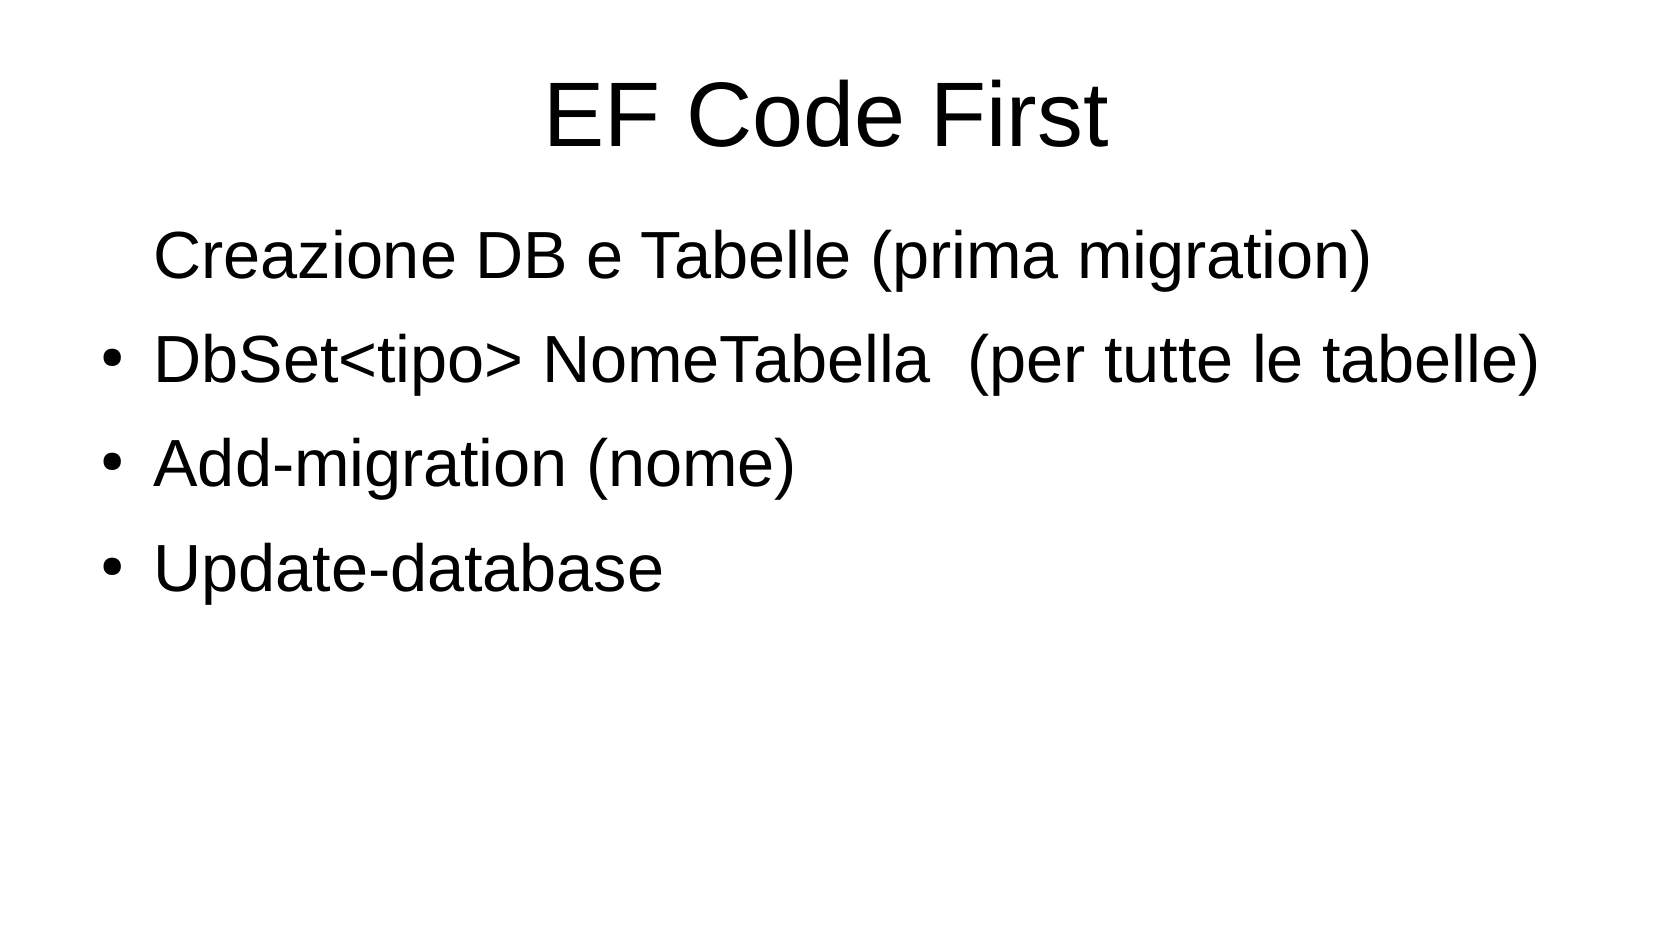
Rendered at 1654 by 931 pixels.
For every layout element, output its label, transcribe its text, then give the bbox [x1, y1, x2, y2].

title EF Code First [82, 37, 1571, 193]
list Creazione DB e Tabelle (prima migration) DbSet<tipo> NomeTabella (per tutte le tabelle) Add-migration (nome) Update-database [82, 217, 1571, 758]
